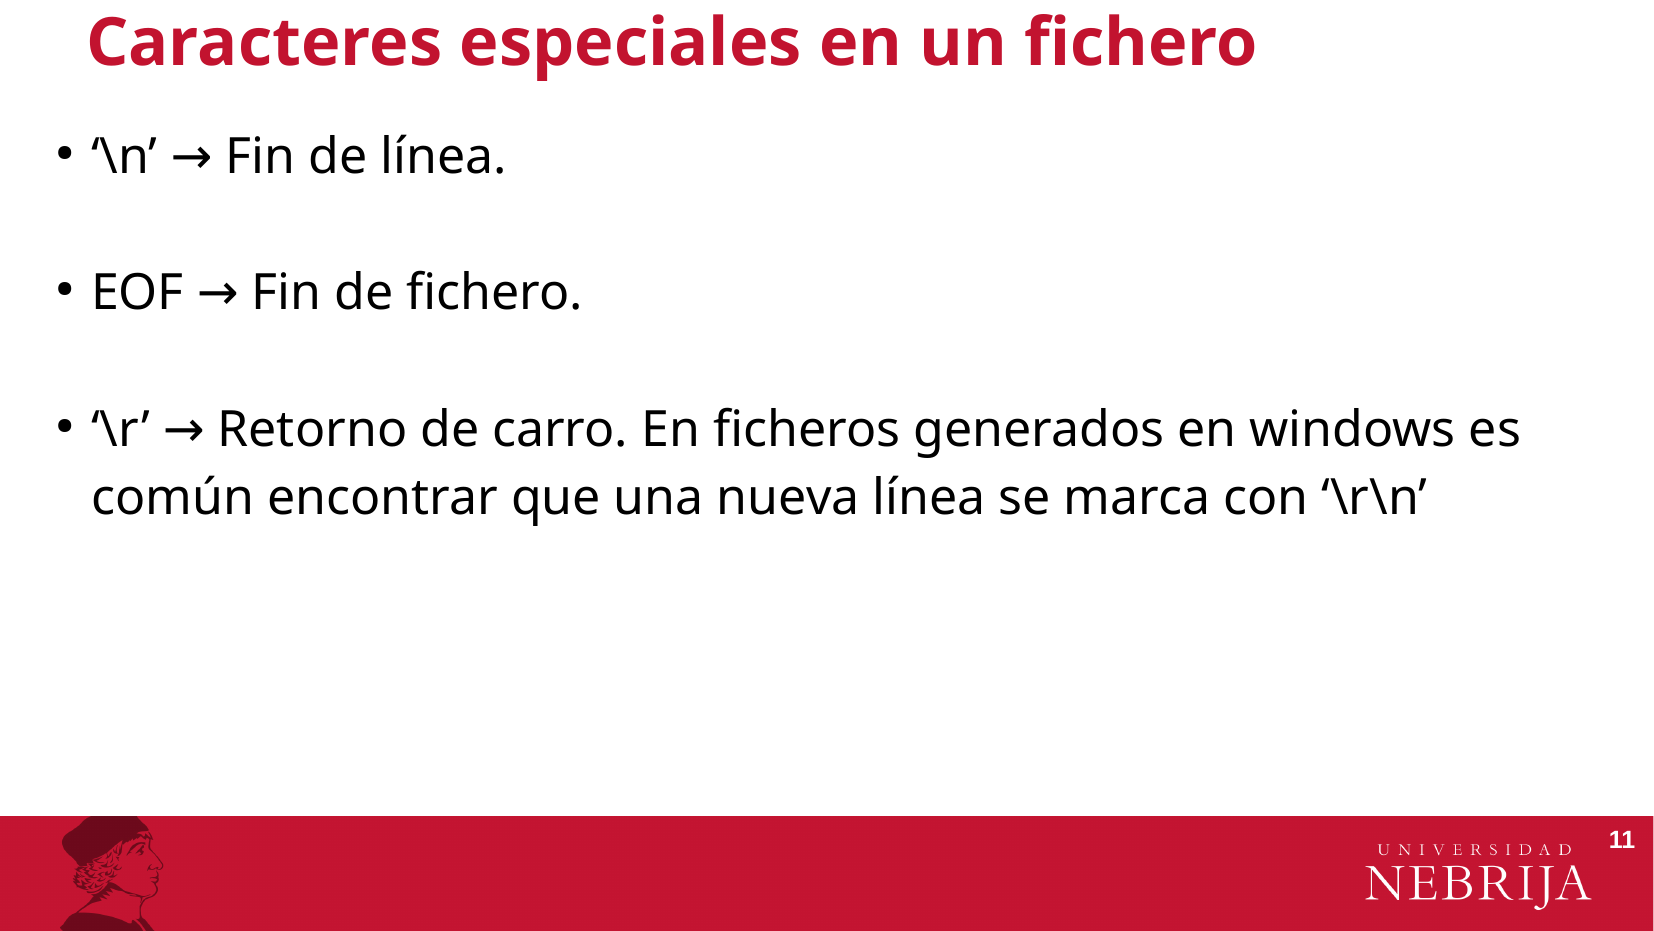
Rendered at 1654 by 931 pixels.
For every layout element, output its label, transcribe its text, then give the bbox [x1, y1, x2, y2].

text_box Caracteres especiales en un fichero [0, 0, 1650, 87]
picture [0, 816, 1654, 931]
text_box ‘\n’ → Fin de línea. EOF → Fin de fichero. ‘\r’ → Retorno de carro. En ficheros generados en windows es común encontrar que una nueva línea se marca con ‘\r\n’ [41, 112, 1654, 788]
